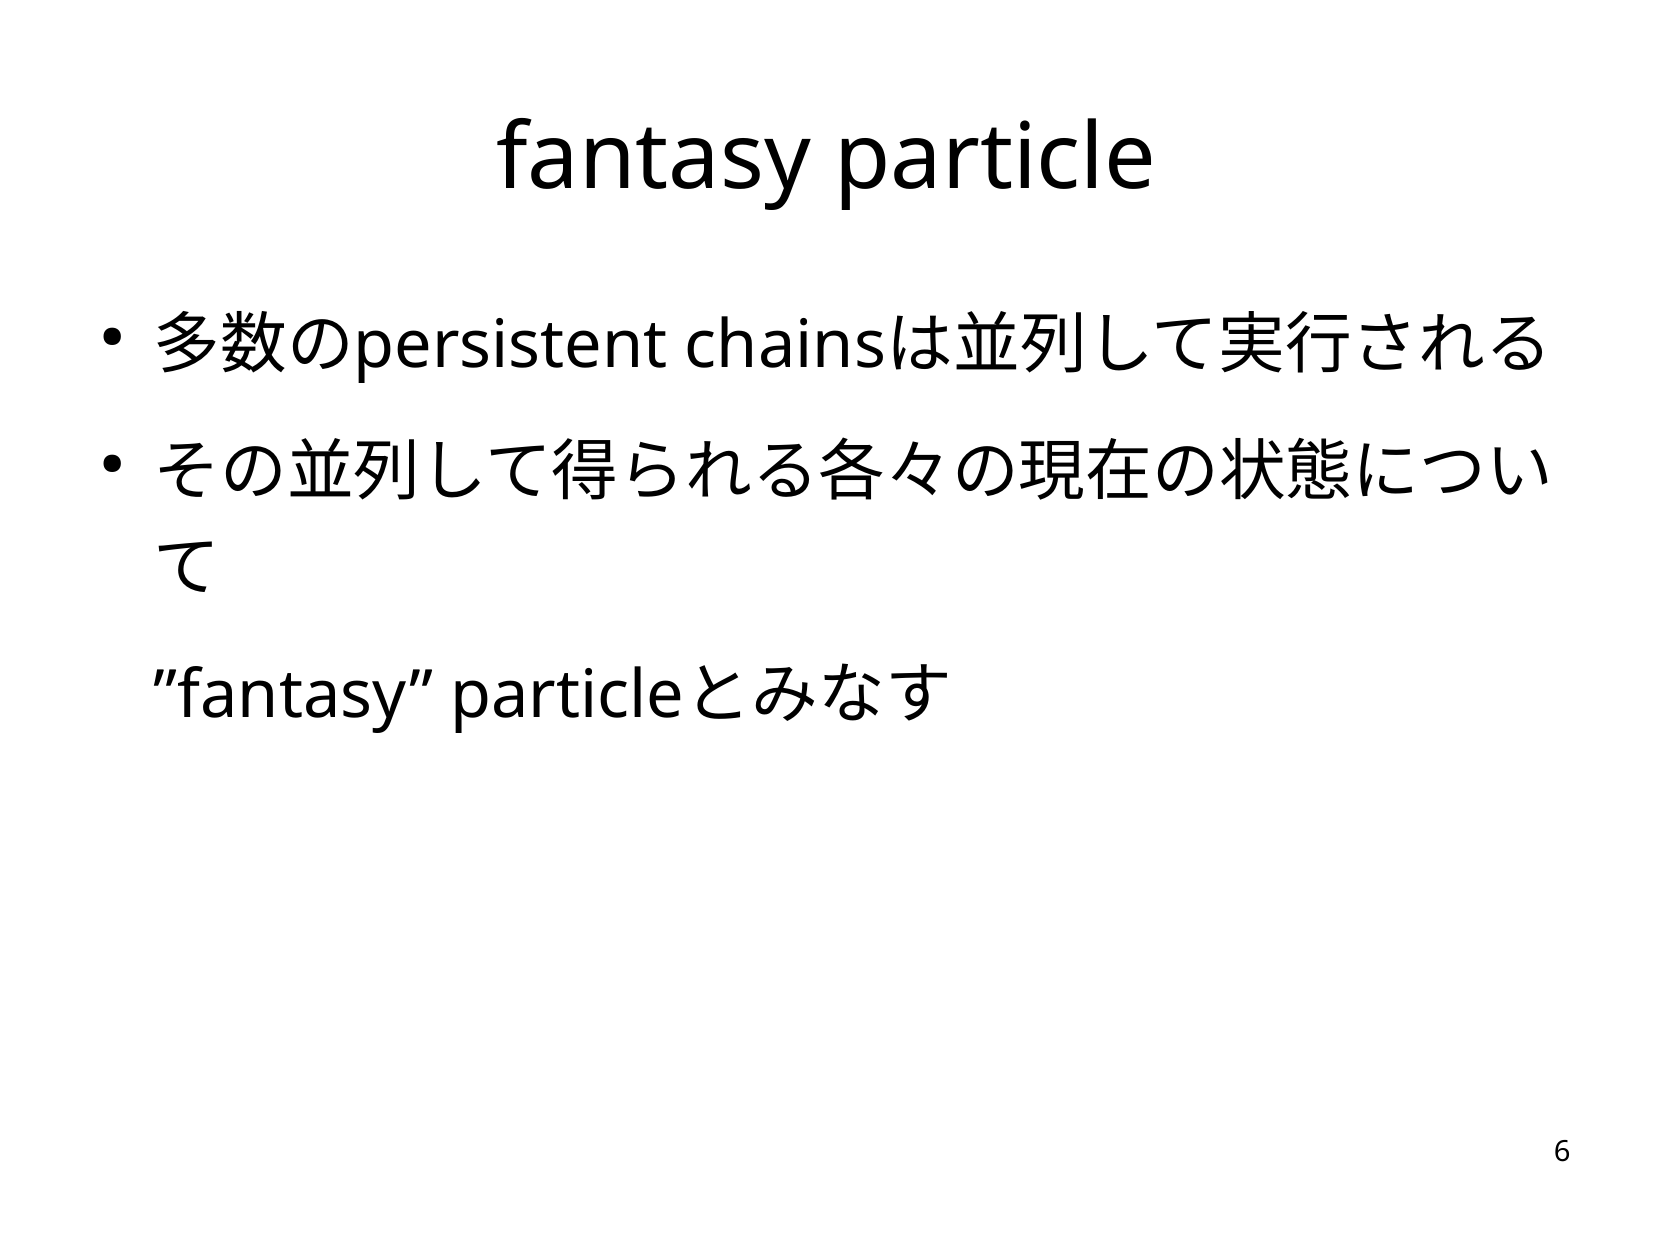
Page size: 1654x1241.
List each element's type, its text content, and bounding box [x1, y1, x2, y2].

list 多数のpersistent chainsは並列して実行される その並列して得られる各々の現在の状態について ”fantasy” particleとみなす [82, 290, 1571, 1109]
title fantasy particle [82, 56, 1571, 250]
